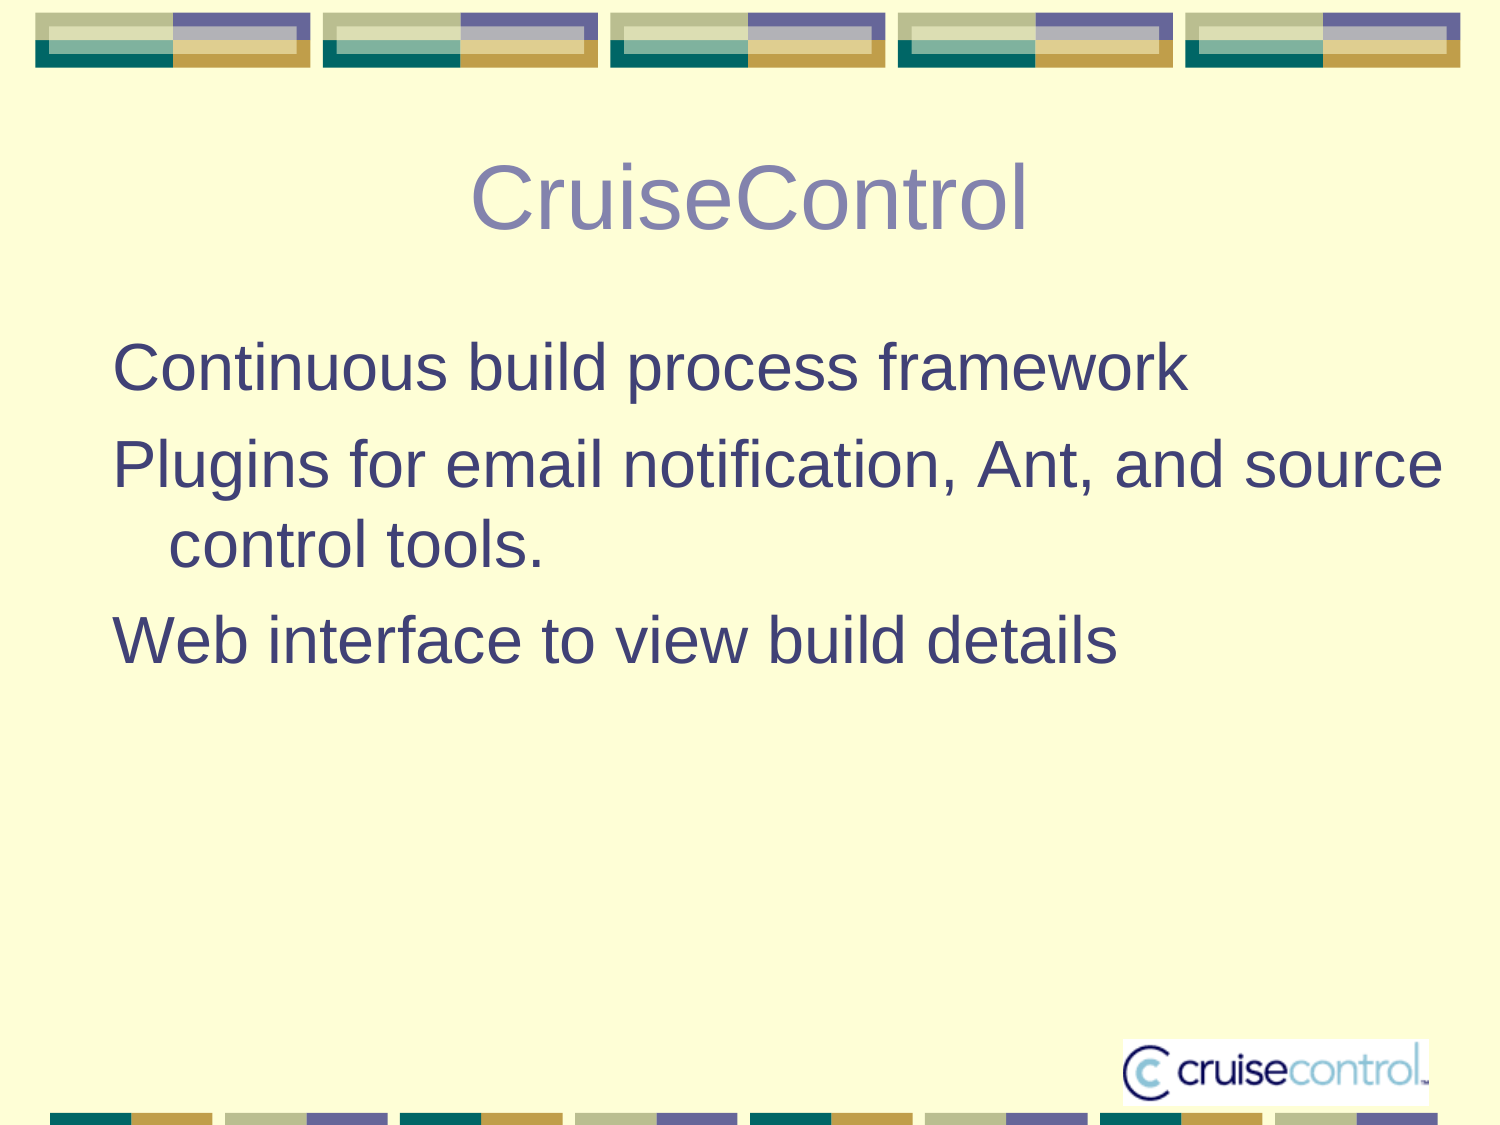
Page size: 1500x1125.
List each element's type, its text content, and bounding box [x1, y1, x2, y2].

title CruiseControl [112, 79, 1388, 308]
list Continuous build process framework Plugins for email notification, Ant, and source control tools. Web interface to view build details [112, 324, 1488, 719]
picture [1123, 1039, 1429, 1106]
